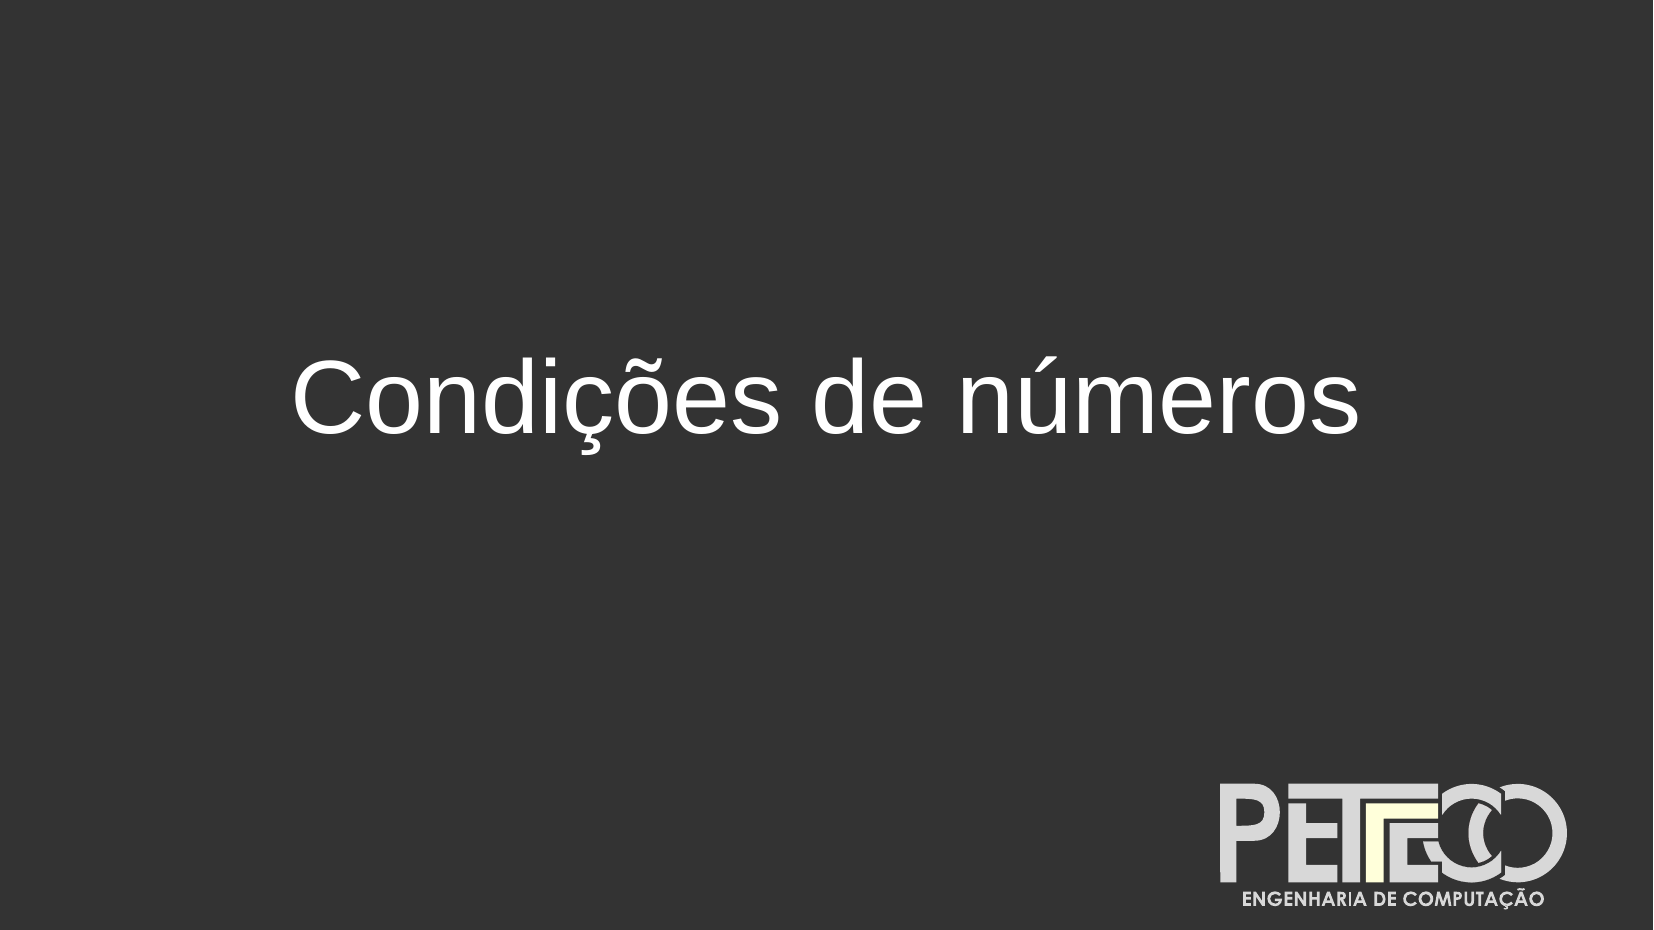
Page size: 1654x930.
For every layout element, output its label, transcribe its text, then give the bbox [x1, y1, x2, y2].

subtitle Condições de números [82, 37, 1571, 757]
